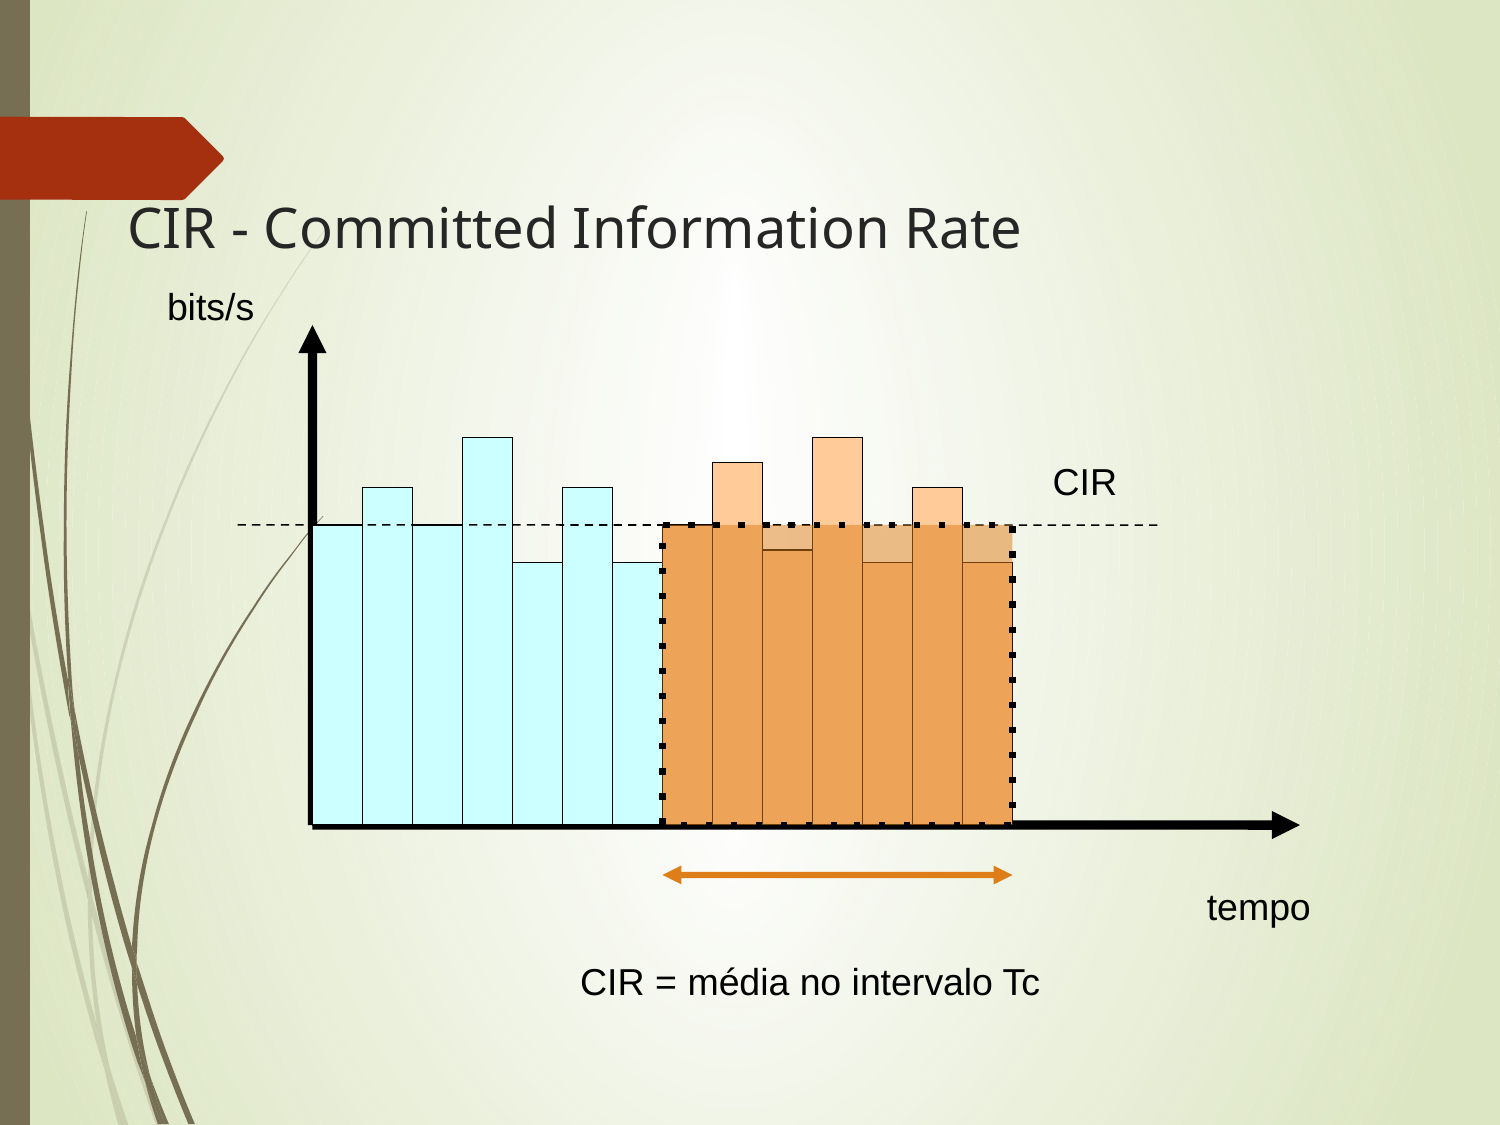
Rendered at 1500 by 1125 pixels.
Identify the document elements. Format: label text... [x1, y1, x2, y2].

text_box CIR = média no intervalo Tc [562, 949, 1059, 1011]
text_box tempo [1191, 874, 1326, 936]
text_box [312, 437, 1013, 825]
title CIR - Committed Information Rate [112, 184, 1387, 268]
text_box CIR [1037, 449, 1133, 511]
text_box bits/s [152, 274, 270, 336]
